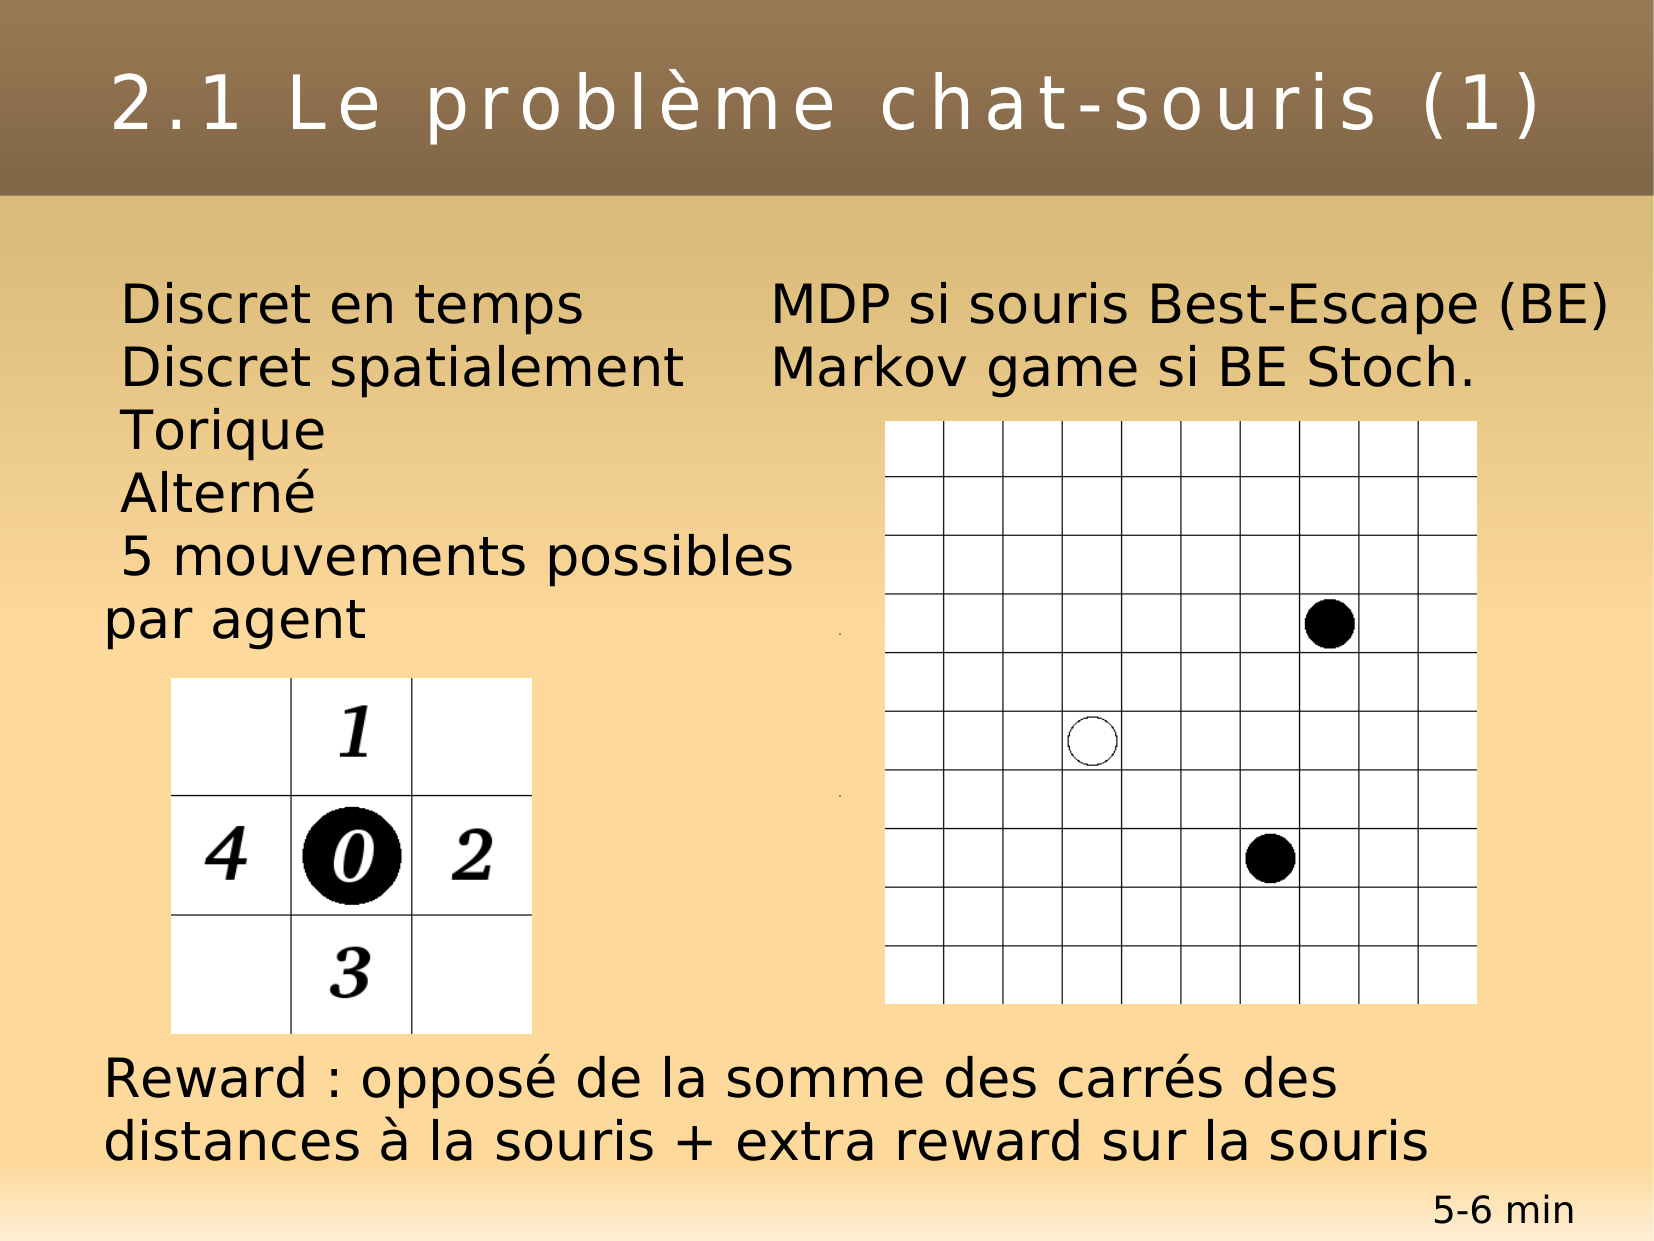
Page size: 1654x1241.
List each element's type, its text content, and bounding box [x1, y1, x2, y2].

text_box 5-6 min [1417, 1182, 1625, 1240]
text_box Reward : opposé de la somme des carrés des distances à la souris + extra reward sur la souris [88, 1040, 1625, 1182]
picture [0, 0, 1654, 1241]
text_box Discret en temps Discret spatialement Torique Alterné 5 mouvements possibles par agent [88, 265, 827, 659]
text_box MDP si souris Best-Escape (BE) Markov game si BE Stoch. [738, 265, 1654, 407]
title 2.1 Le problème chat-souris (1) [59, 29, 1595, 178]
